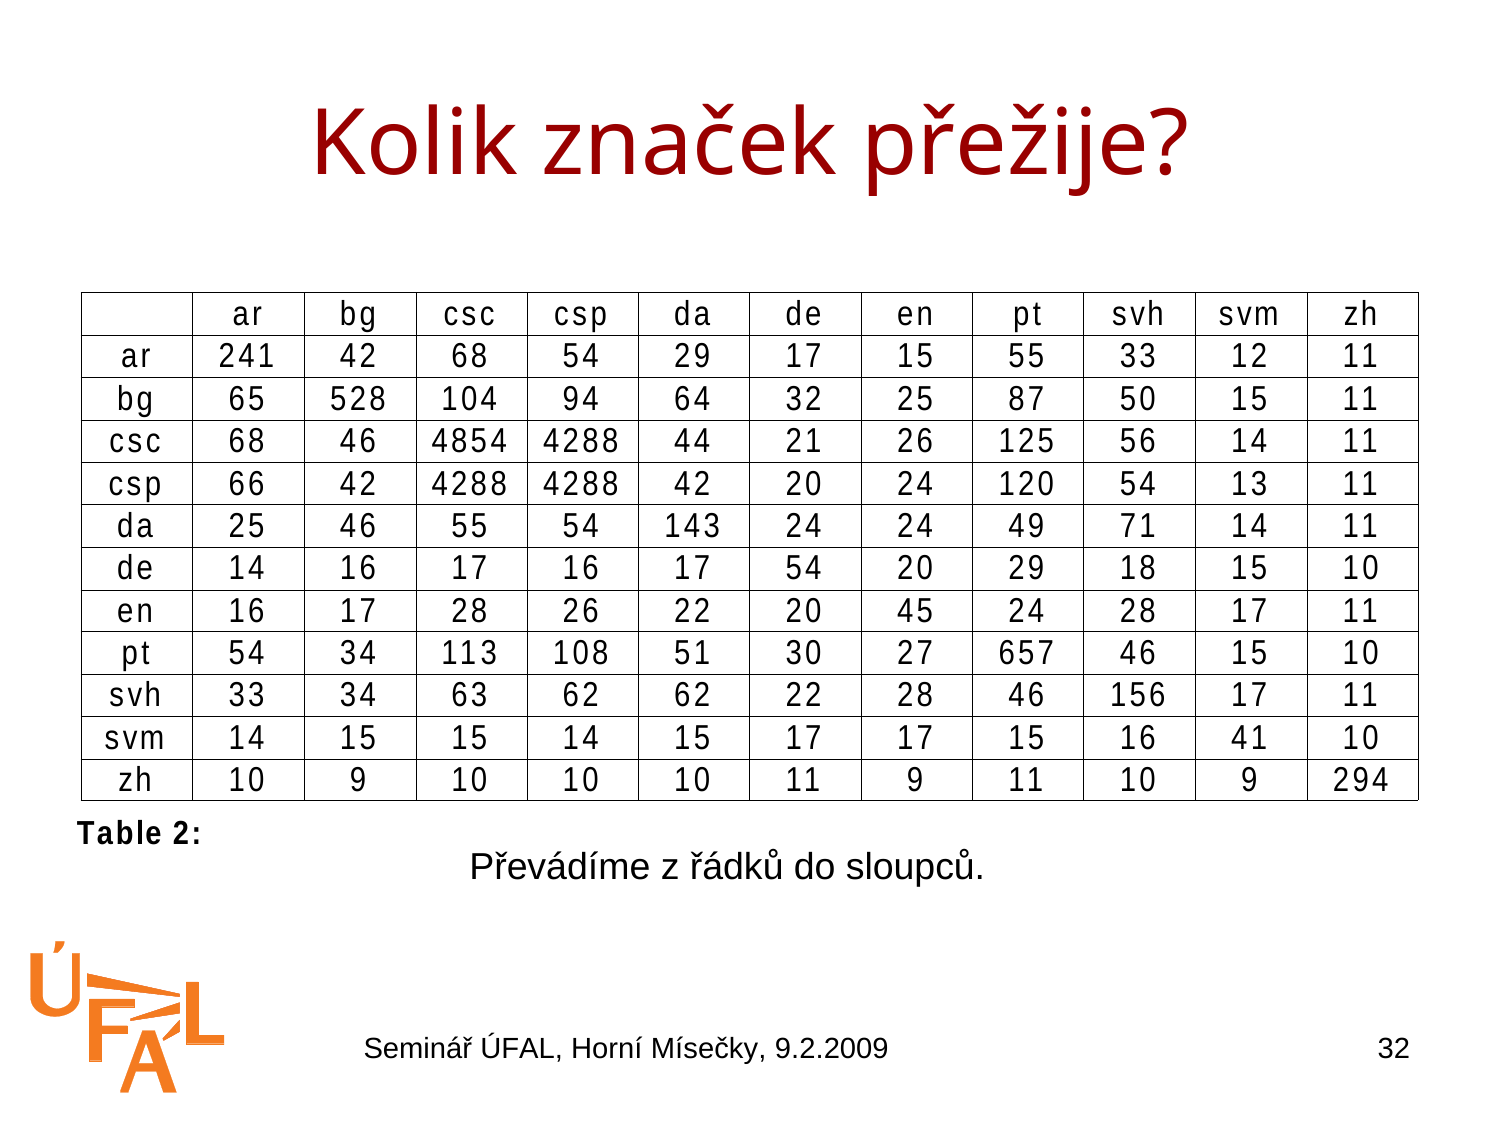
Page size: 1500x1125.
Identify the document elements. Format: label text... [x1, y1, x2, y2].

picture [76, 290, 1436, 893]
title Kolik značek přežije? [75, 45, 1426, 233]
text_box Převádíme z řádků do sloupců. [454, 834, 1022, 895]
